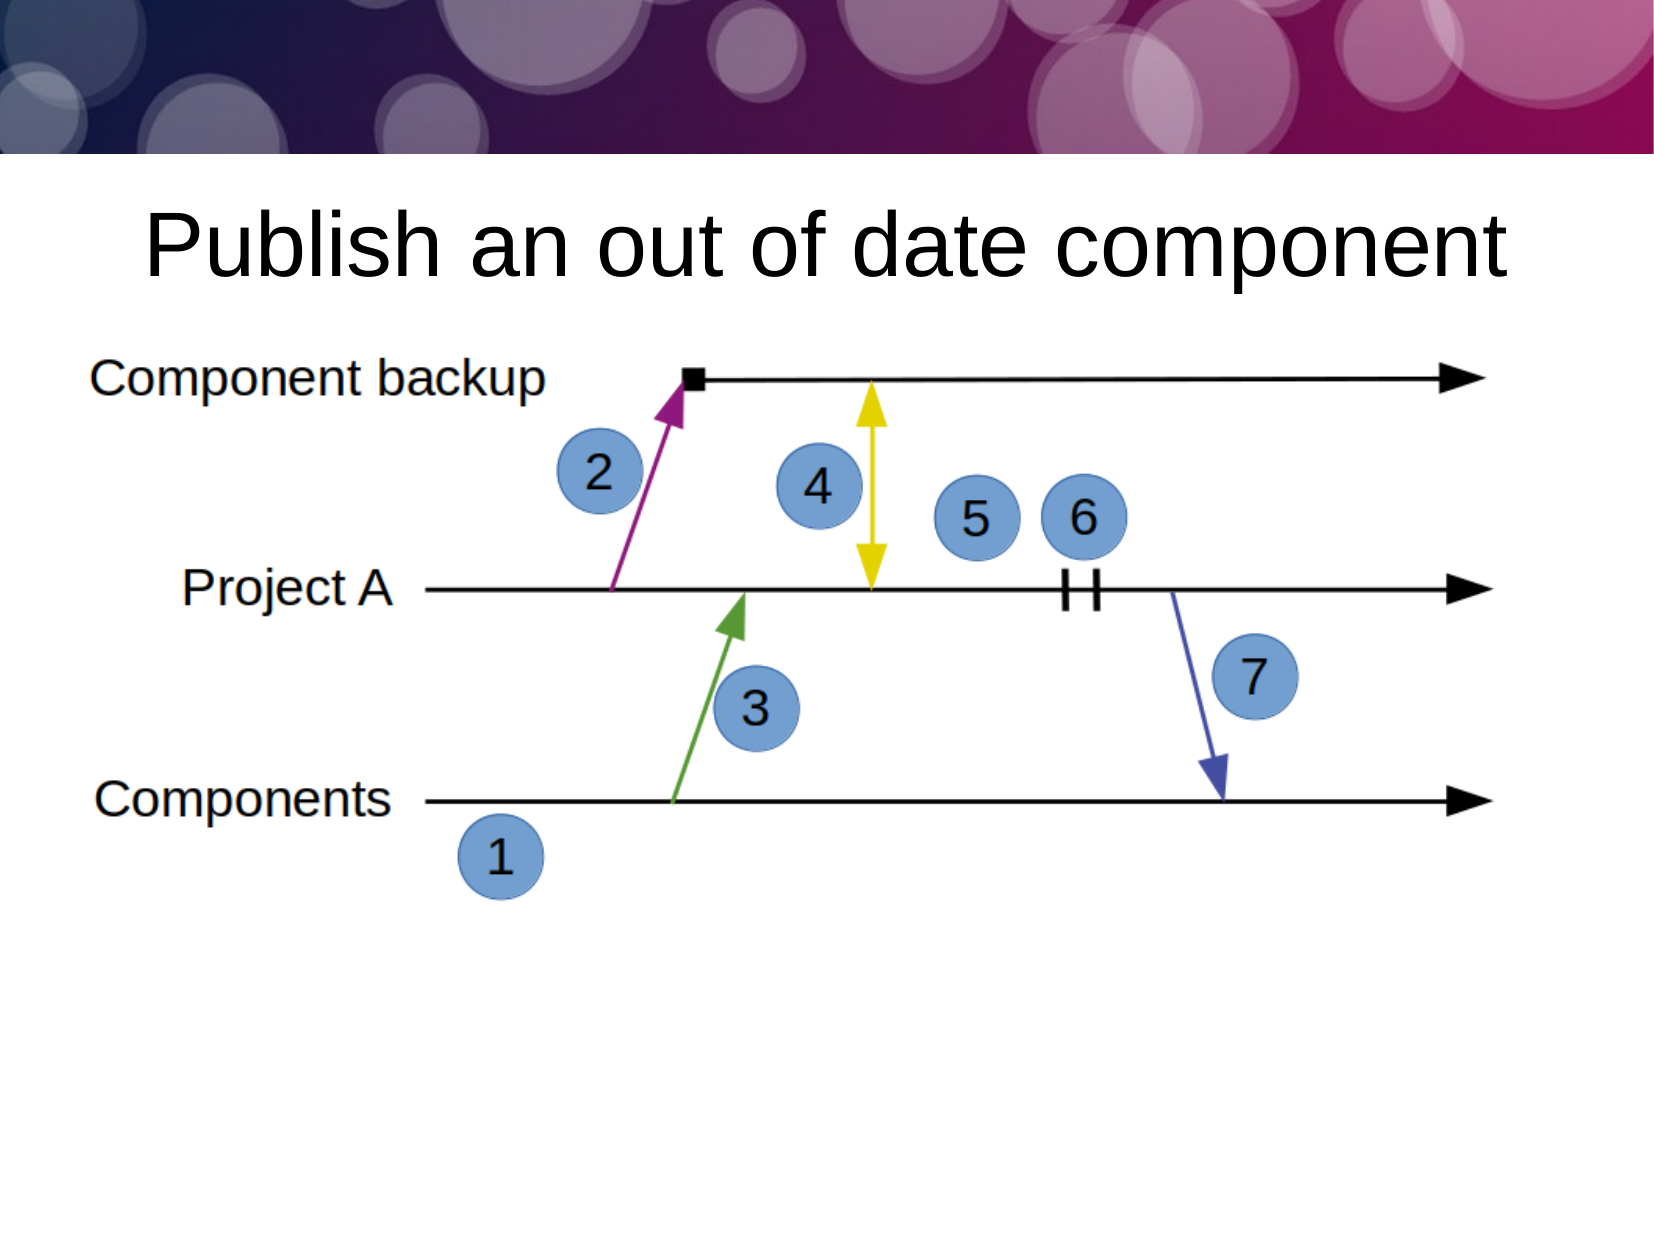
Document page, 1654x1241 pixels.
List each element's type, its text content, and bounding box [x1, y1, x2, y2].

picture [56, 294, 1606, 956]
title Publish an out of date component [82, 159, 1571, 294]
picture [0, 0, 1654, 154]
